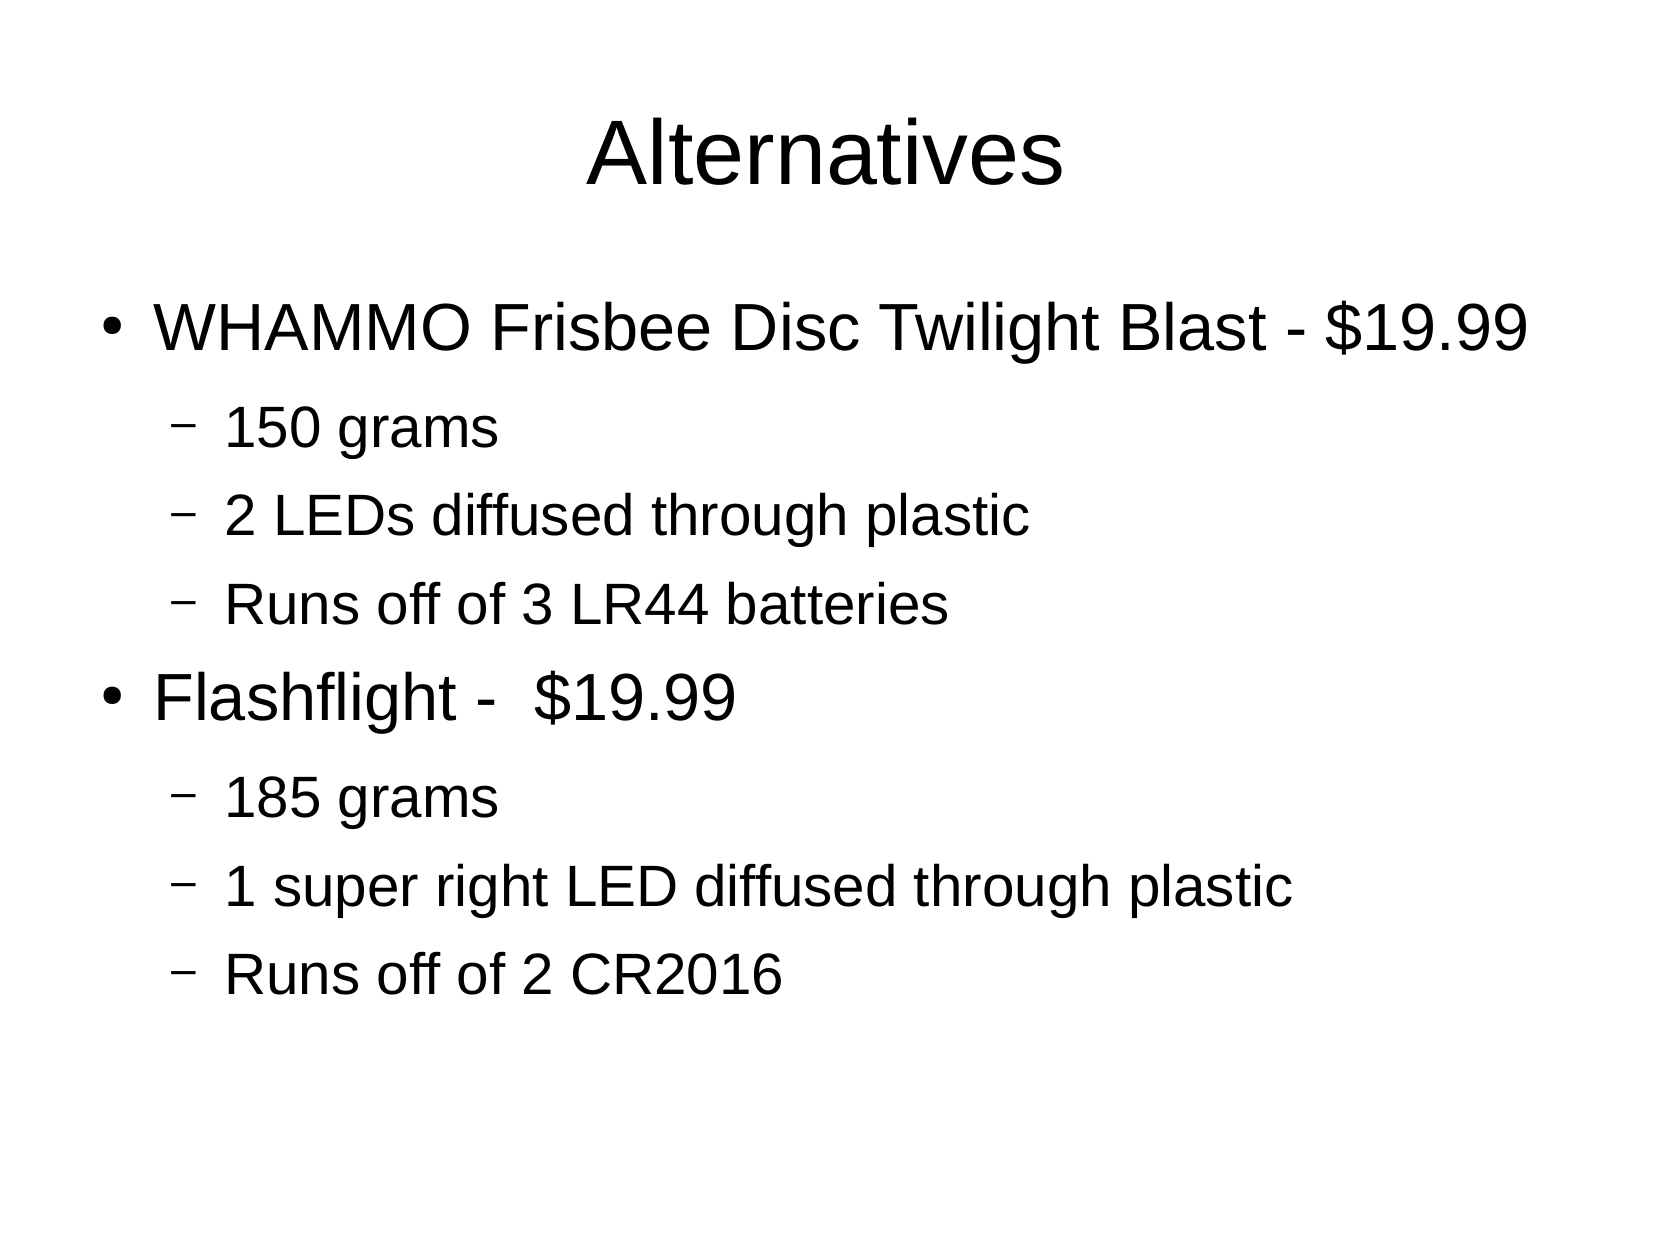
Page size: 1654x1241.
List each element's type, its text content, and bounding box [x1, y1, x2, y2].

title Alternatives [82, 49, 1571, 257]
list WHAMMO Frisbee Disc Twilight Blast - $19.99 150 grams 2 LEDs diffused through plastic Runs off of 3 LR44 batteries Flashflight - $19.99 185 grams 1 super right LED diffused through plastic Runs off of 2 CR2016 [82, 290, 1538, 1010]
